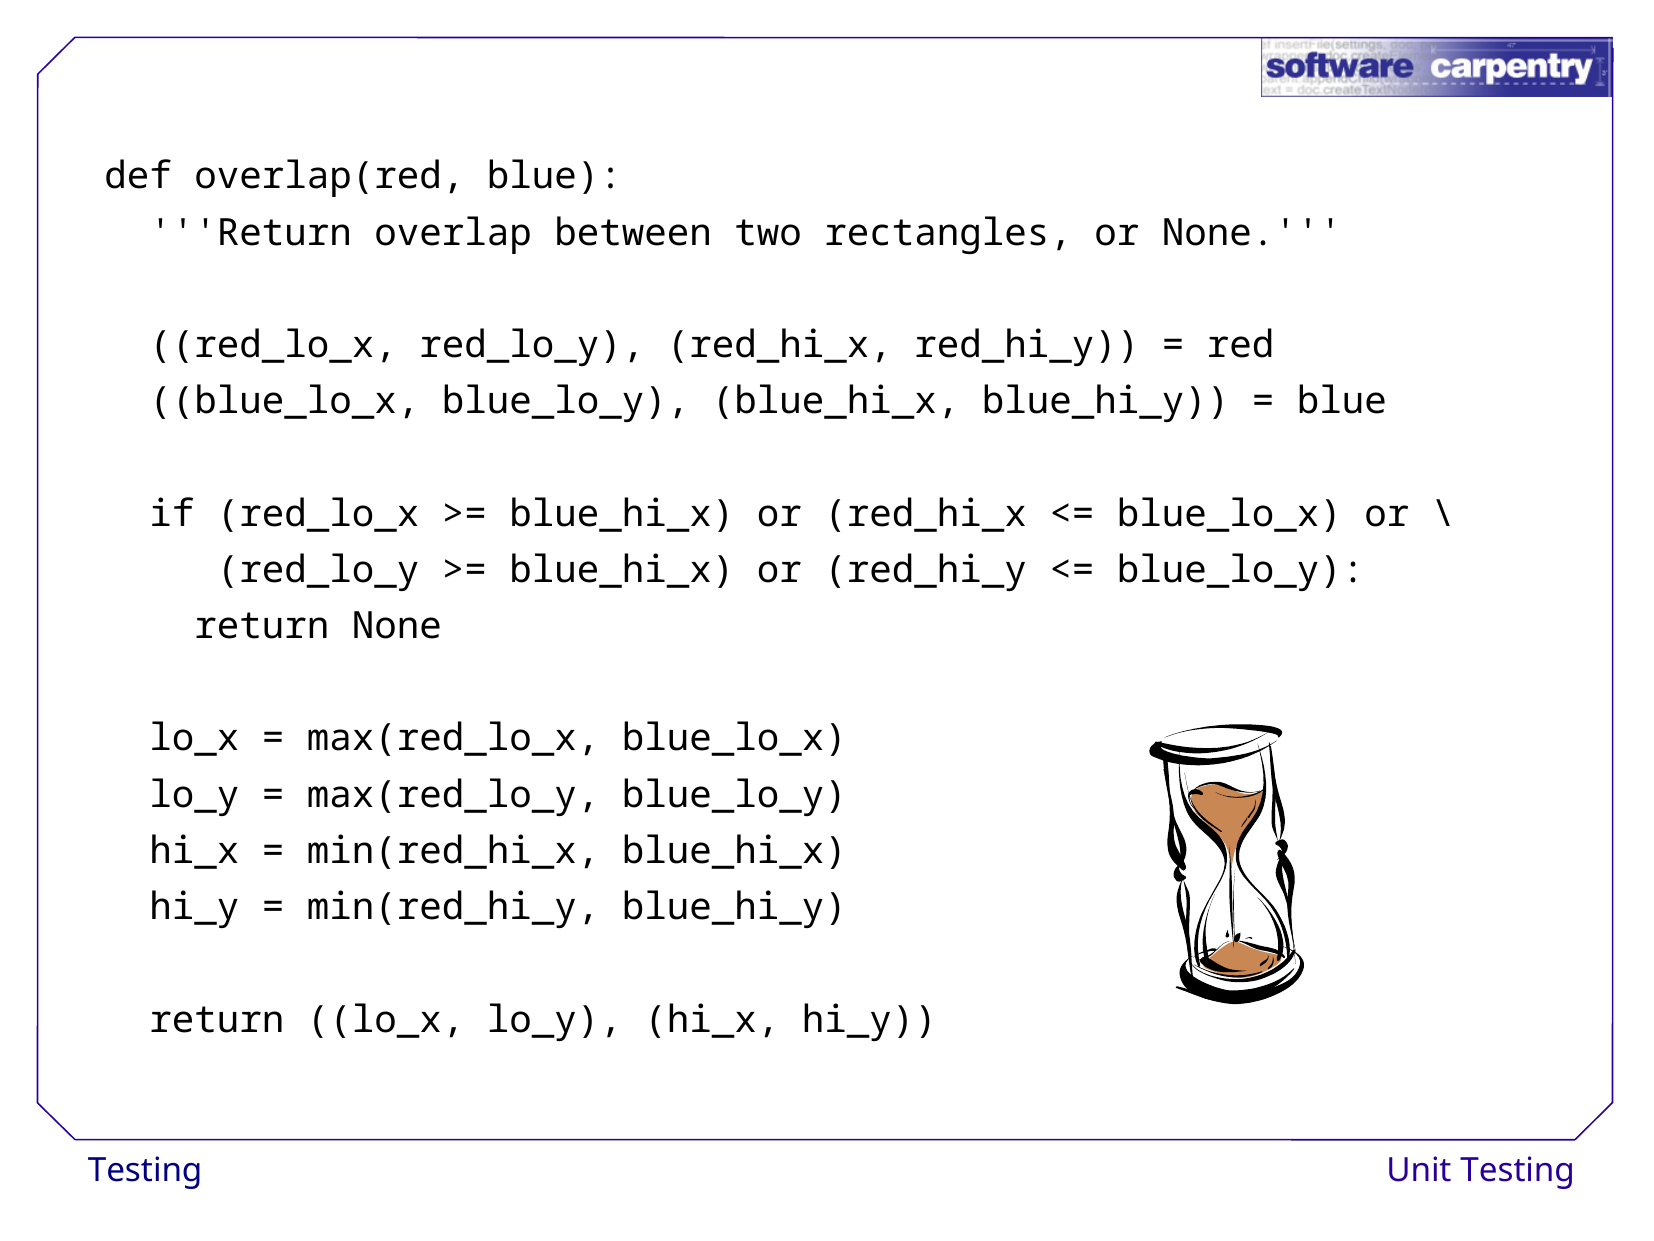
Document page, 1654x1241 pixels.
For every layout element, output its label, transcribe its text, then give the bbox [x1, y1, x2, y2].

text_box def overlap(red, blue): '''Return overlap between two rectangles, or None.''' ((red_lo_x, red_lo_y), (red_hi_x, red_hi_y)) = red ((blue_lo_x, blue_lo_y), (blue_hi_x, blue_hi_y)) = blue if (red_lo_x >= blue_hi_x) or (red_hi_x <= blue_lo_x) or \ (red_lo_y >= blue_hi_x) or (red_hi_y <= blue_lo_y): return None lo_x = max(red_lo_x, blue_lo_x) lo_y = max(red_lo_y, blue_lo_y) hi_x = min(red_hi_x, blue_hi_x) hi_y = min(red_hi_y, blue_hi_y) return ((lo_x, lo_y), (hi_x, hi_y)) [89, 132, 1512, 1083]
picture [1261, 39, 1613, 97]
picture [1148, 723, 1309, 1008]
